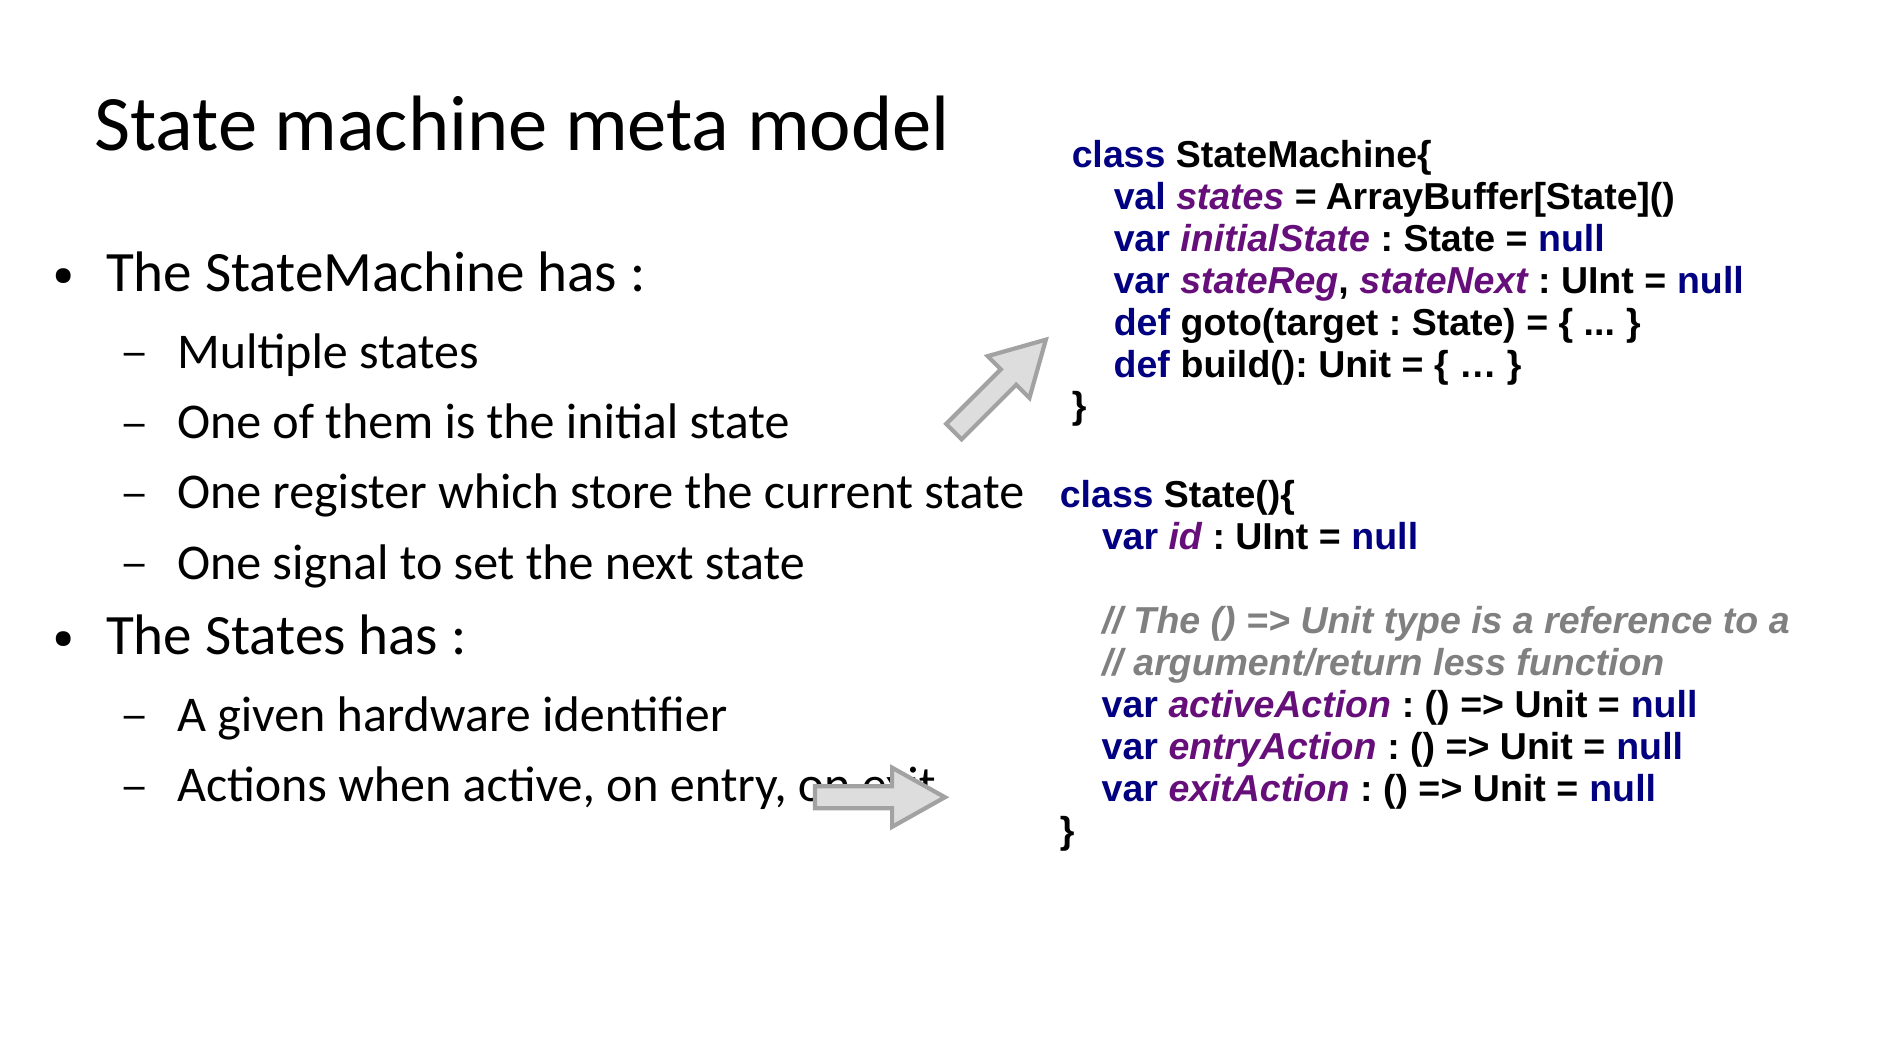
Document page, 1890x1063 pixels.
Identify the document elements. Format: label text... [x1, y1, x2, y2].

list The StateMachine has : Multiple states One of them is the initial state One register which store the current state One signal to set the next state The States has : A given hardware identifier Actions when active, on entry, on exit [35, 248, 1737, 961]
text_box class StateMachine{ val states = ArrayBuffer[State]() var initialState : State = null var stateReg, stateNext : UInt = null def goto(target : State) = { ... } def build(): Unit = { … } } [1057, 125, 1890, 444]
text_box class State(){ var id : UInt = null // The () => Unit type is a reference to a // argument/return less function var activeAction : () => Unit = null var entryAction : () => Unit = null var exitAction : () => Unit = null } [1045, 466, 1890, 1000]
title State machine meta model [94, 42, 1796, 220]
text_box [946, 339, 1046, 440]
text_box [814, 767, 945, 827]
